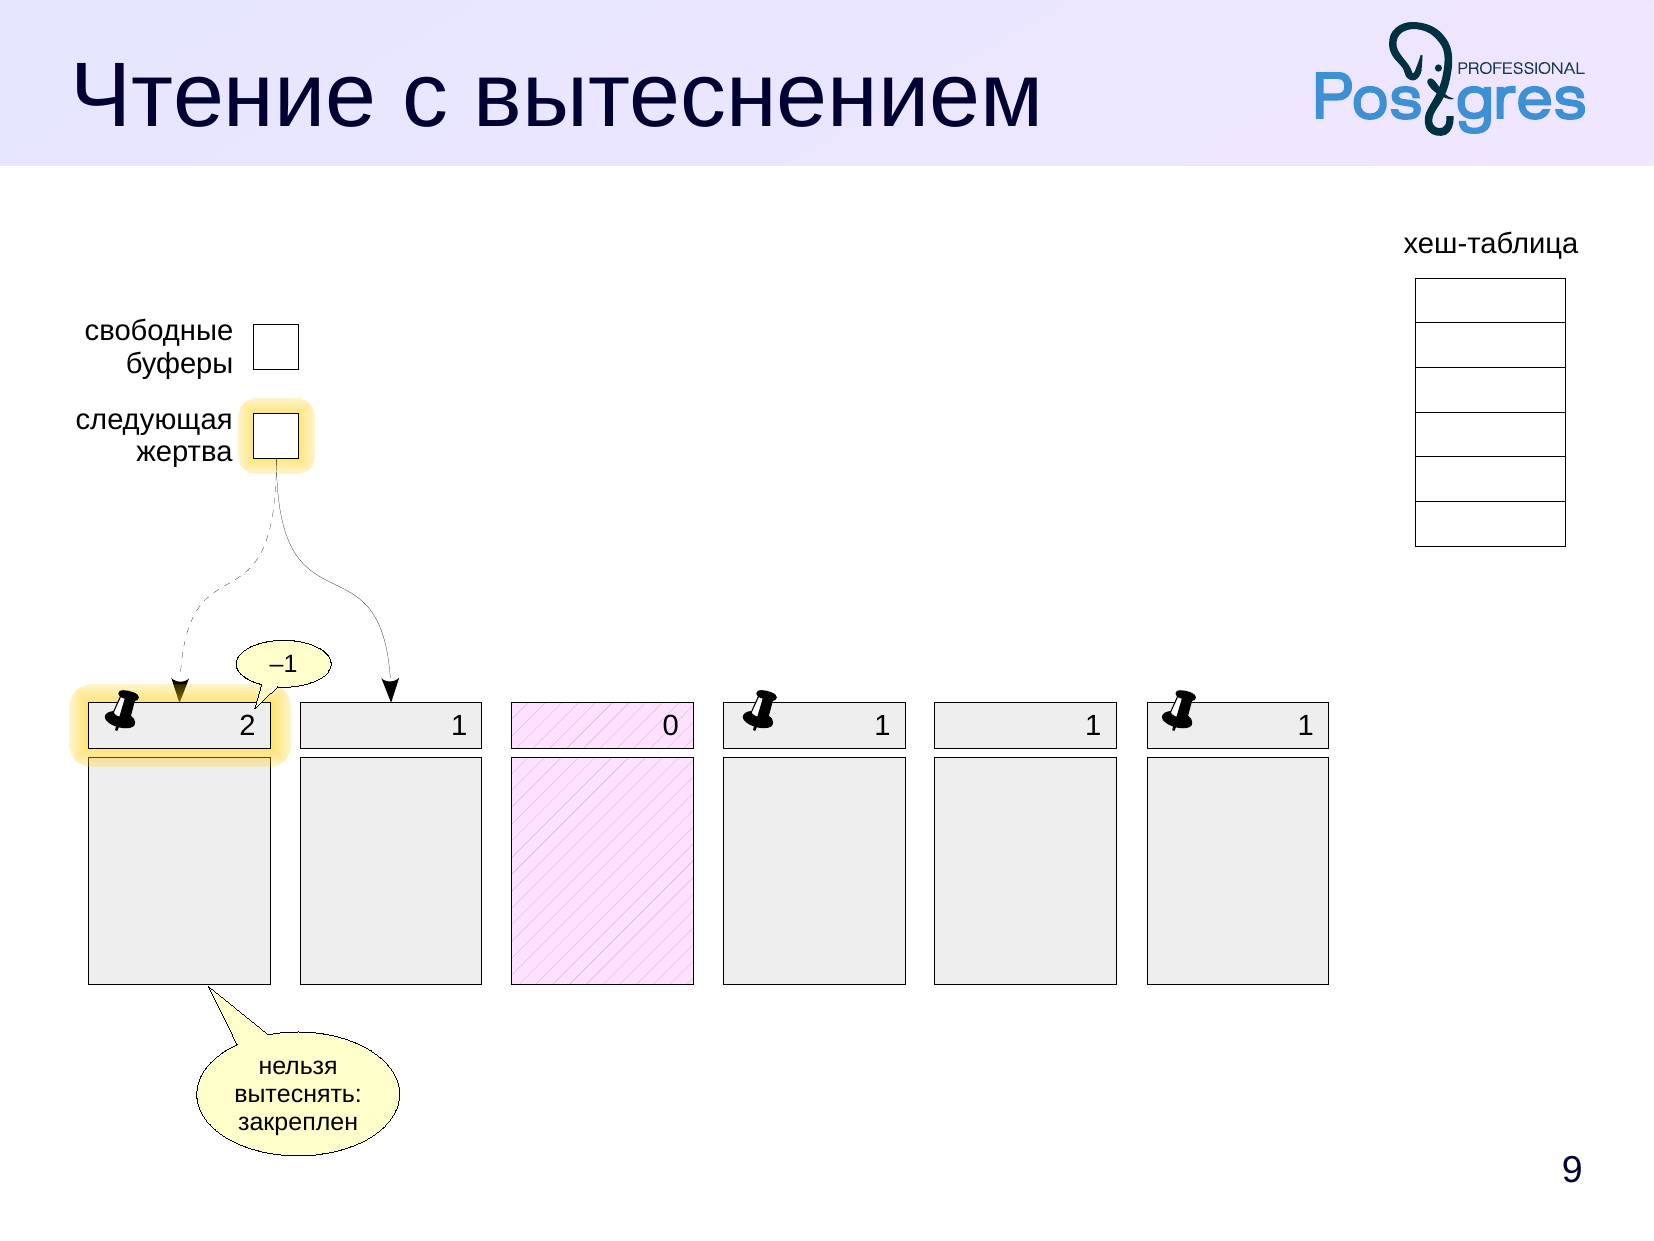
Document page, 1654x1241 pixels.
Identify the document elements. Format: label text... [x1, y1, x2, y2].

text_box 1 [1147, 702, 1329, 749]
text_box [1415, 278, 1566, 547]
text_box [69, 684, 291, 985]
text_box [723, 757, 906, 985]
text_box [511, 757, 694, 985]
text_box 2 [88, 702, 271, 749]
title Чтение с вытеснением [70, 43, 1241, 147]
text_box 1 [934, 702, 1117, 749]
text_box [238, 398, 315, 474]
text_box 1 [300, 702, 482, 749]
text_box хеш-таблица [1388, 219, 1594, 268]
text_box 0 [511, 702, 694, 749]
text_box [300, 757, 482, 985]
text_box 1 [723, 702, 906, 749]
text_box [1161, 690, 1197, 731]
text_box [742, 690, 777, 731]
text_box свободные буферы [69, 306, 249, 387]
text_box следующая жертва [60, 395, 248, 476]
text_box нельзя вытеснять: закреплен [196, 986, 400, 1156]
text_box [934, 757, 1117, 985]
text_box [253, 324, 299, 370]
text_box –1 [236, 640, 332, 709]
text_box [1147, 757, 1329, 985]
